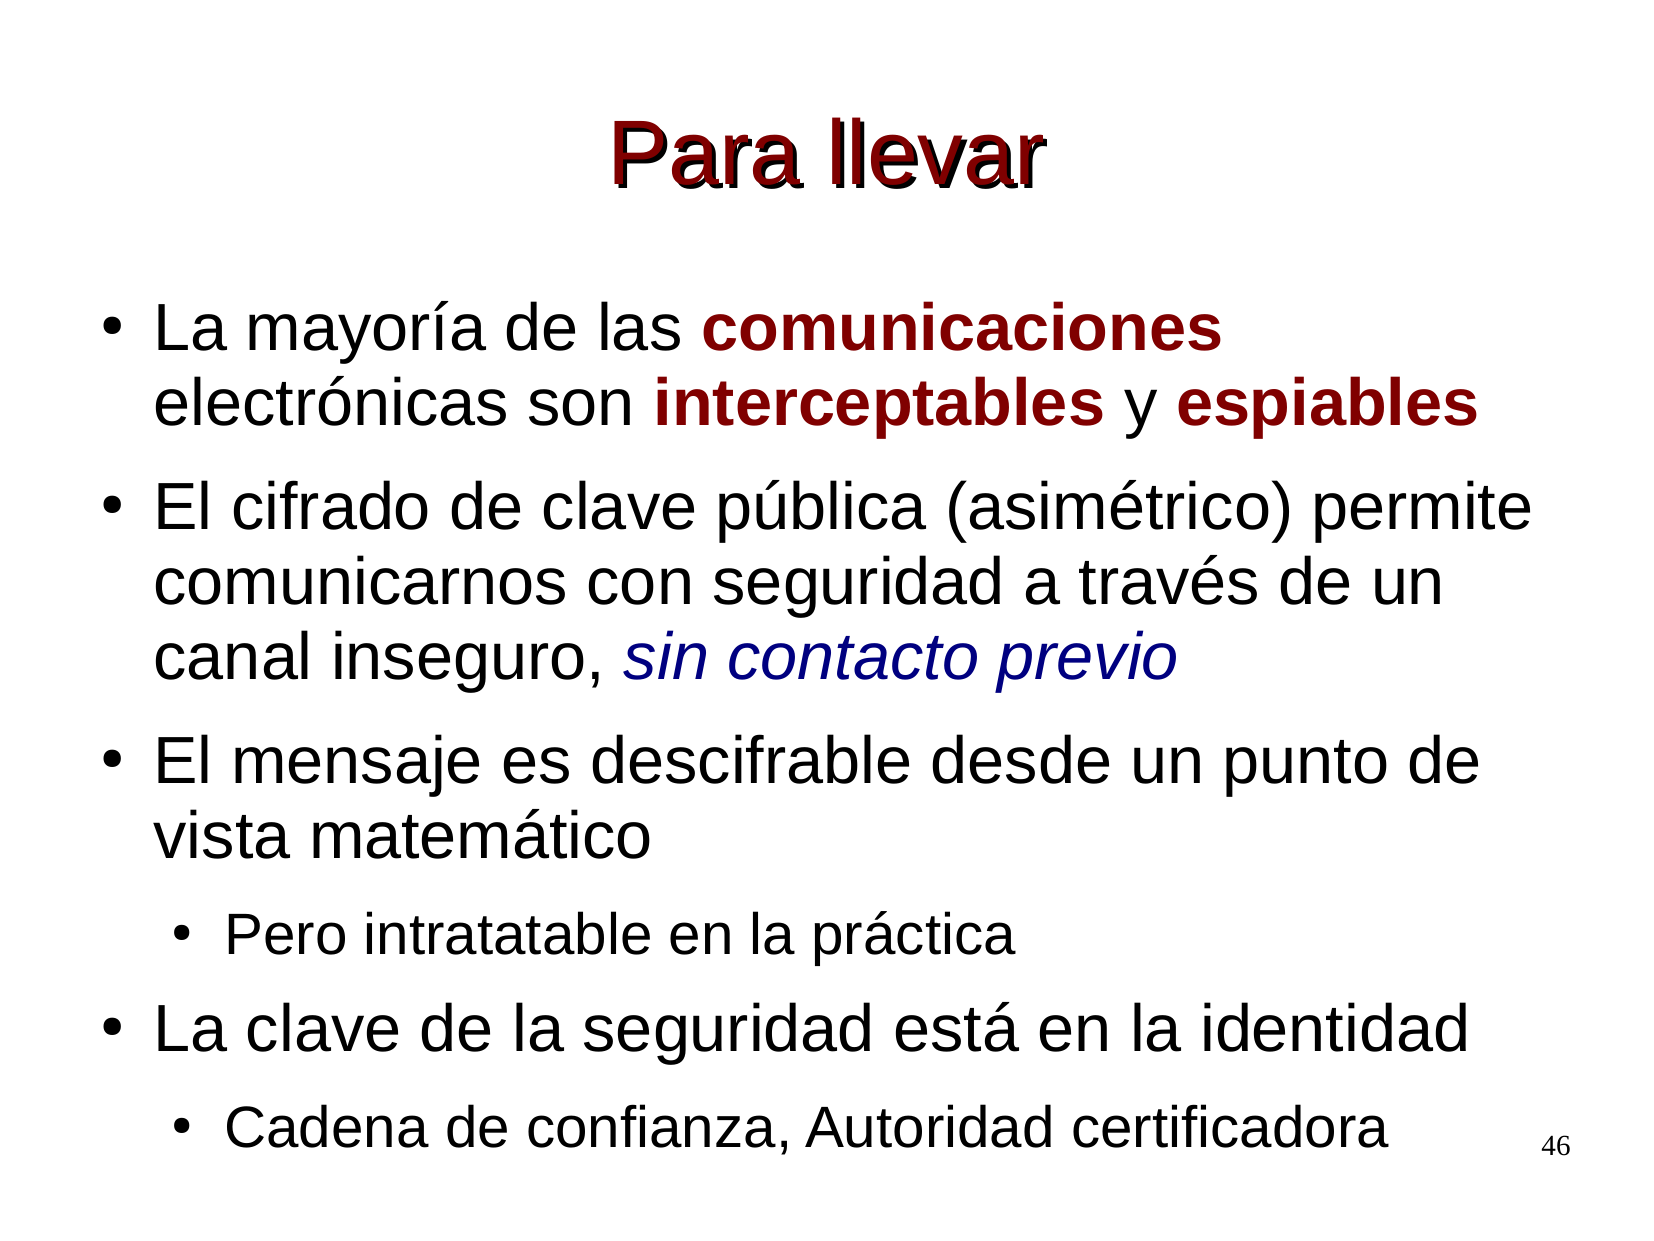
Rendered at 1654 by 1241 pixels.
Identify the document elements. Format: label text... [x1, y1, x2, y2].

title Para llevar [82, 49, 1571, 257]
list La mayoría de las comunicaciones electrónicas son interceptables y espiables El cifrado de clave pública (asimétrico) permite comunicarnos con seguridad a través de un canal inseguro, sin contacto previo El mensaje es descifrable desde un punto de vista matemático Pero intratatable en la práctica La clave de la seguridad está en la identidad Cadena de confianza, Autoridad certificadora [82, 290, 1571, 1161]
